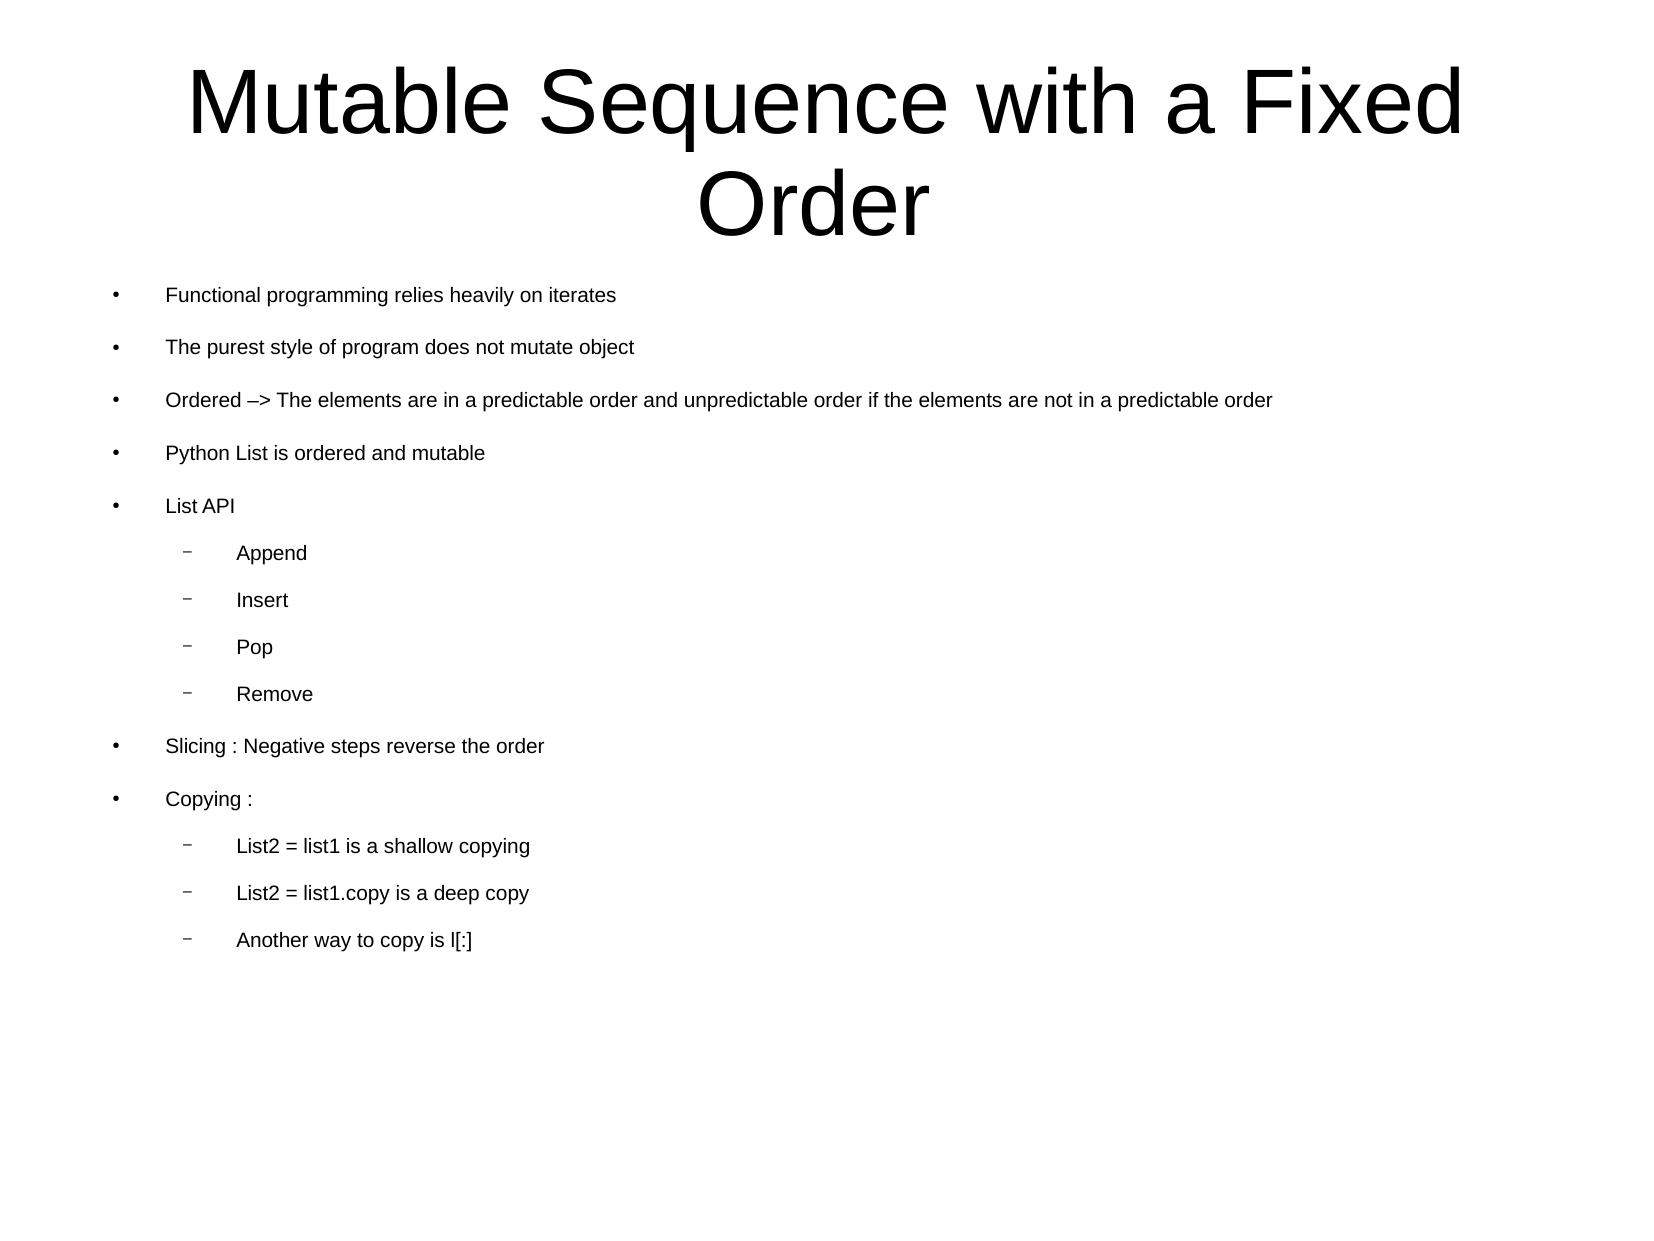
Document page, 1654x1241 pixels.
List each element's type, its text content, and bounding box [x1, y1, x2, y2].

title Mutable Sequence with a Fixed Order [82, 49, 1571, 257]
list Functional programming relies heavily on iterates The purest style of program does not mutate object Ordered –> The elements are in a predictable order and unpredictable order if the elements are not in a predictable order Python List is ordered and mutable List API Append Insert Pop Remove Slicing : Negative steps reverse the order Copying : List2 = list1 is a shallow copying List2 = list1.copy is a deep copy Another way to copy is l[:] [94, 283, 1607, 1175]
